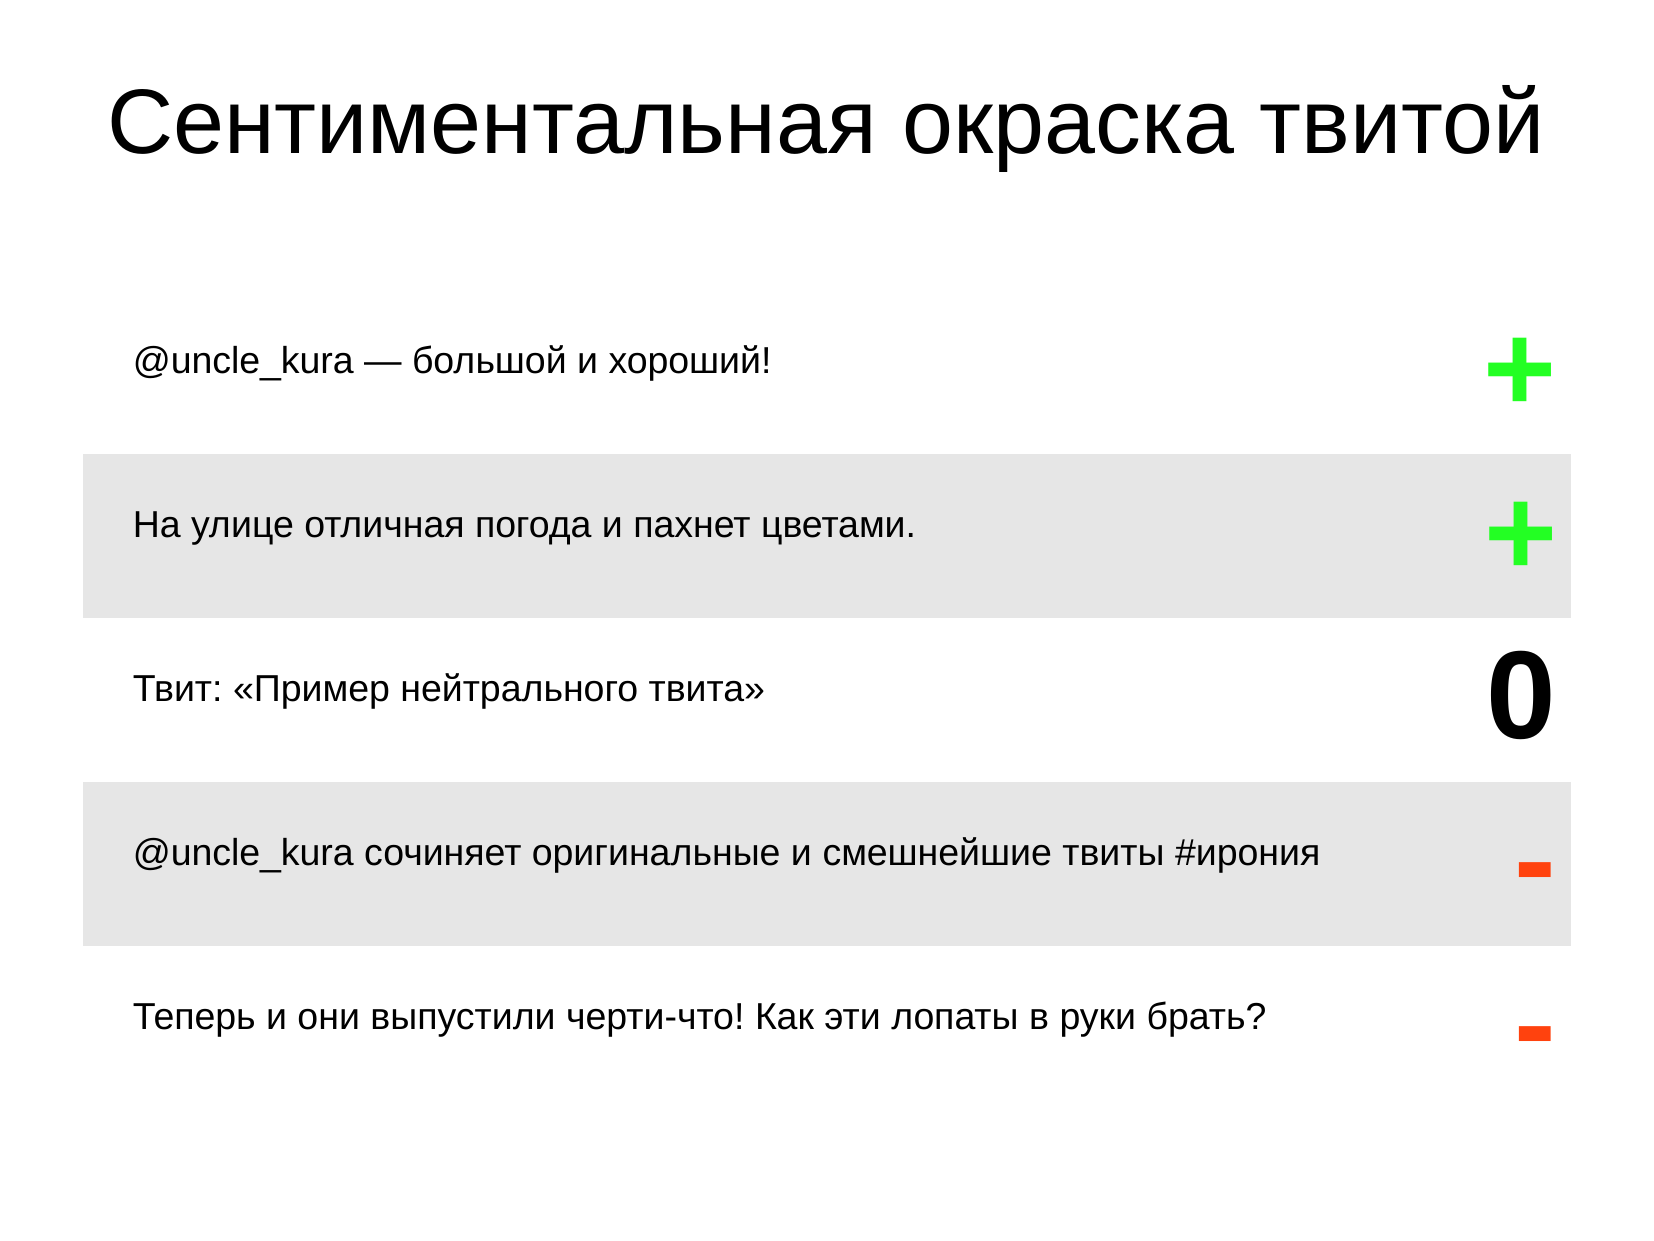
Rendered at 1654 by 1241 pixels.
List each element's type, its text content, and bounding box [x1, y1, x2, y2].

table_cell Теперь и они выпустили черти-что! Как эти лопаты в руки брать? [83, 946, 1425, 1110]
table_cell 0 [1425, 618, 1571, 782]
table_cell @uncle_kura сочиняет оригинальные и смешнейшие твиты #ирония [83, 782, 1425, 946]
table_cell - [1425, 946, 1571, 1110]
title Сентиментальная окраска твитой [82, 49, 1571, 196]
table_cell - [1425, 782, 1571, 946]
table_cell + [1425, 454, 1571, 618]
table_header + [1425, 290, 1571, 454]
table_header @uncle_kura — большой и хороший! [83, 290, 1425, 454]
table_cell Твит: «Пример нейтрального твита» [83, 618, 1425, 782]
table_cell На улице отличная погода и пахнет цветами. [83, 454, 1425, 618]
